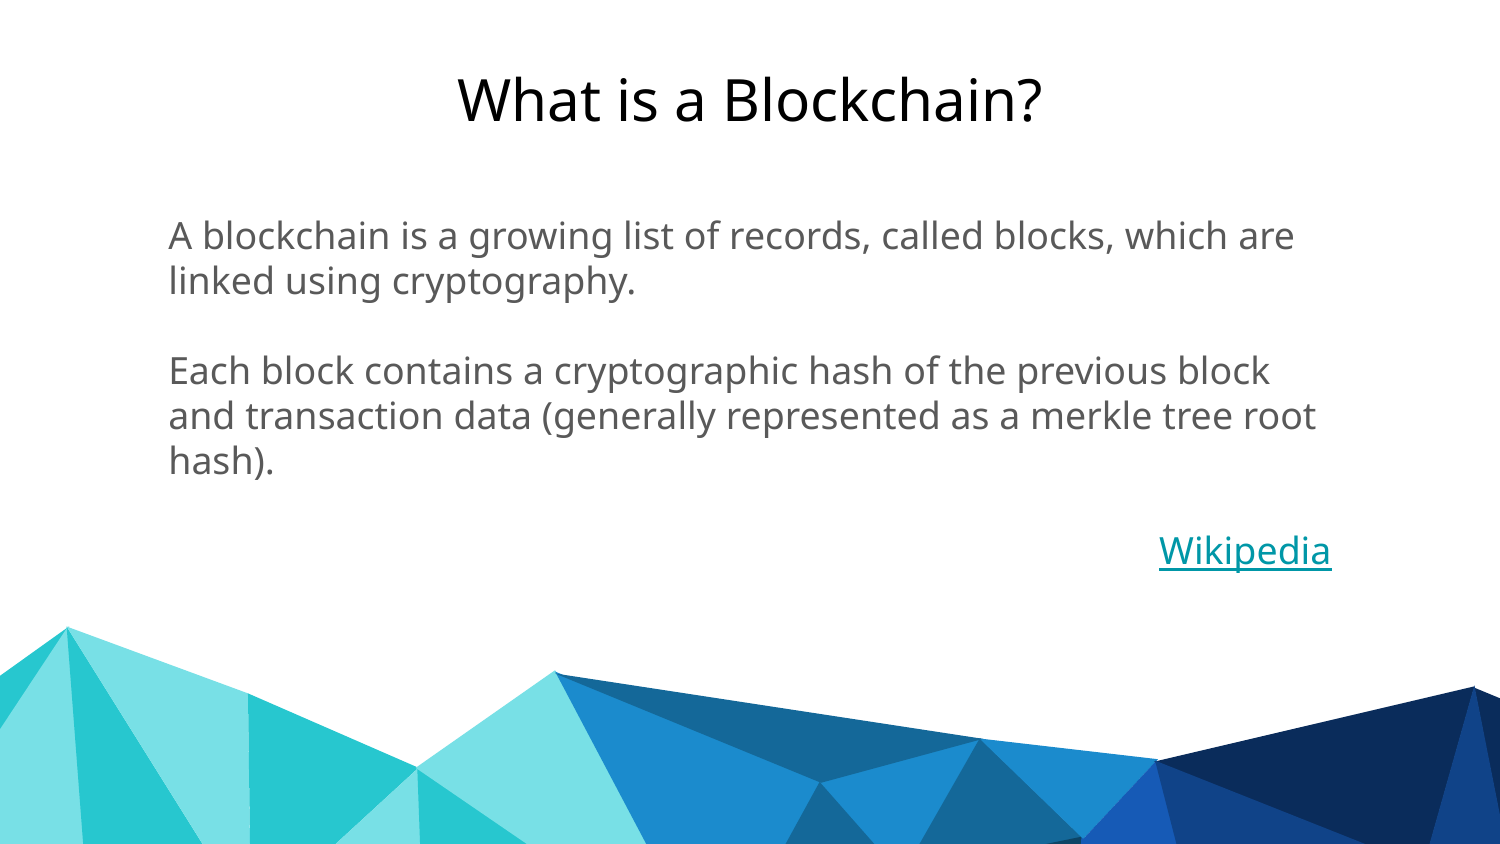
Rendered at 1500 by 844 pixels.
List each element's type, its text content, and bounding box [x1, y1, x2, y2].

title What is a Blockchain? [51, 47, 1449, 142]
text_box [0, 626, 1500, 844]
list A blockchain is a growing list of records, called blocks, which are linked using cryptography. Each block contains a cryptographic hash of the previous block and transaction data (generally represented as a merkle tree root hash). Wikipedia [153, 197, 1347, 620]
